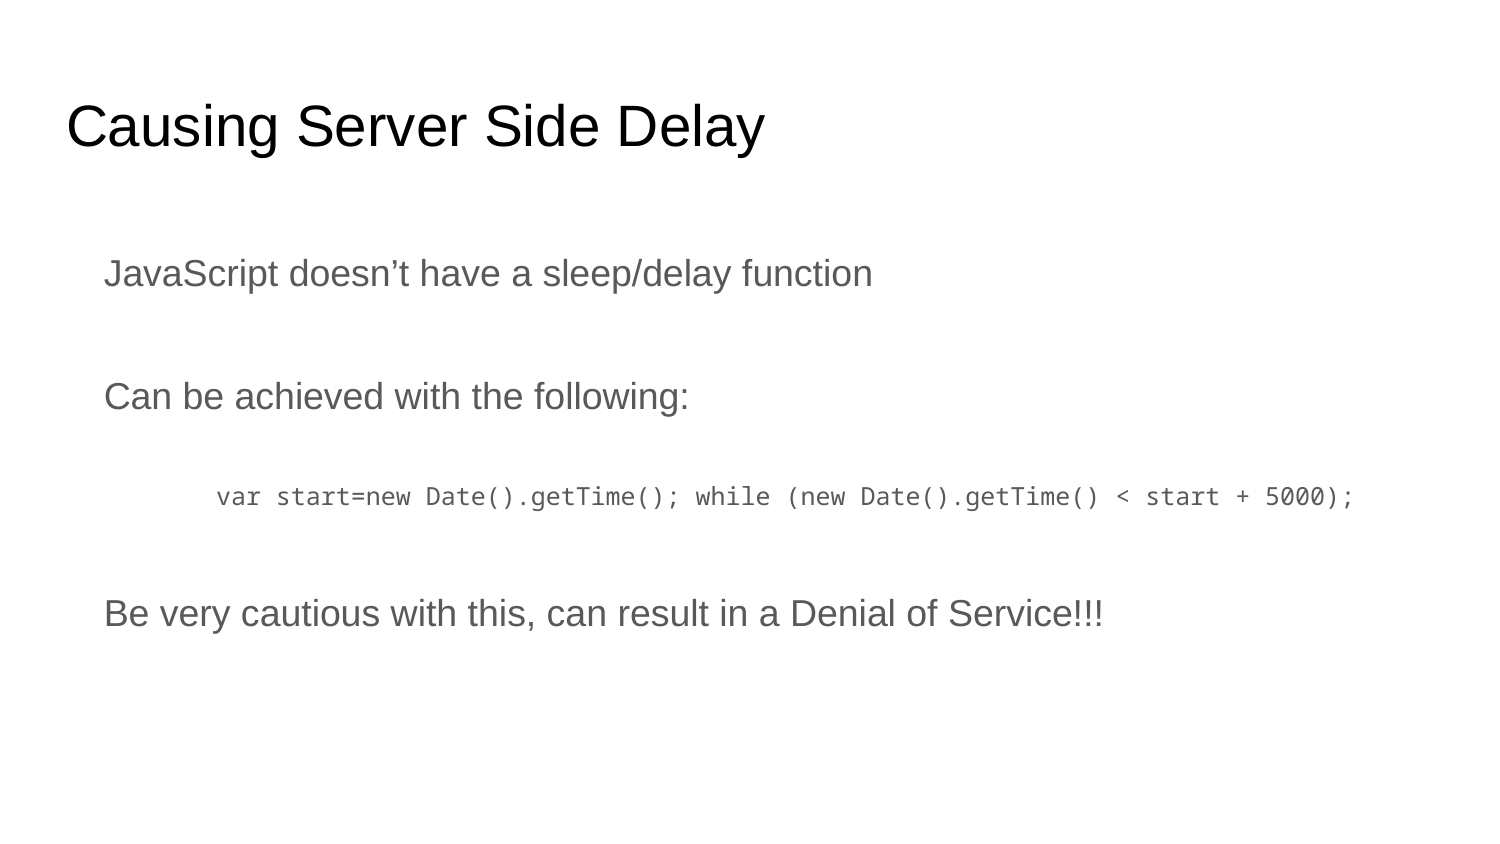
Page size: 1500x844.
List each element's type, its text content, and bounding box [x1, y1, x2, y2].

title Causing Server Side Delay [51, 72, 1449, 167]
list JavaScript doesn’t have a sleep/delay function Can be achieved with the following: var start=new Date().getTime(); while (new Date().getTime() < start + 5000); Be very cautious with this, can result in a Denial of Service!!! [51, 189, 1449, 750]
